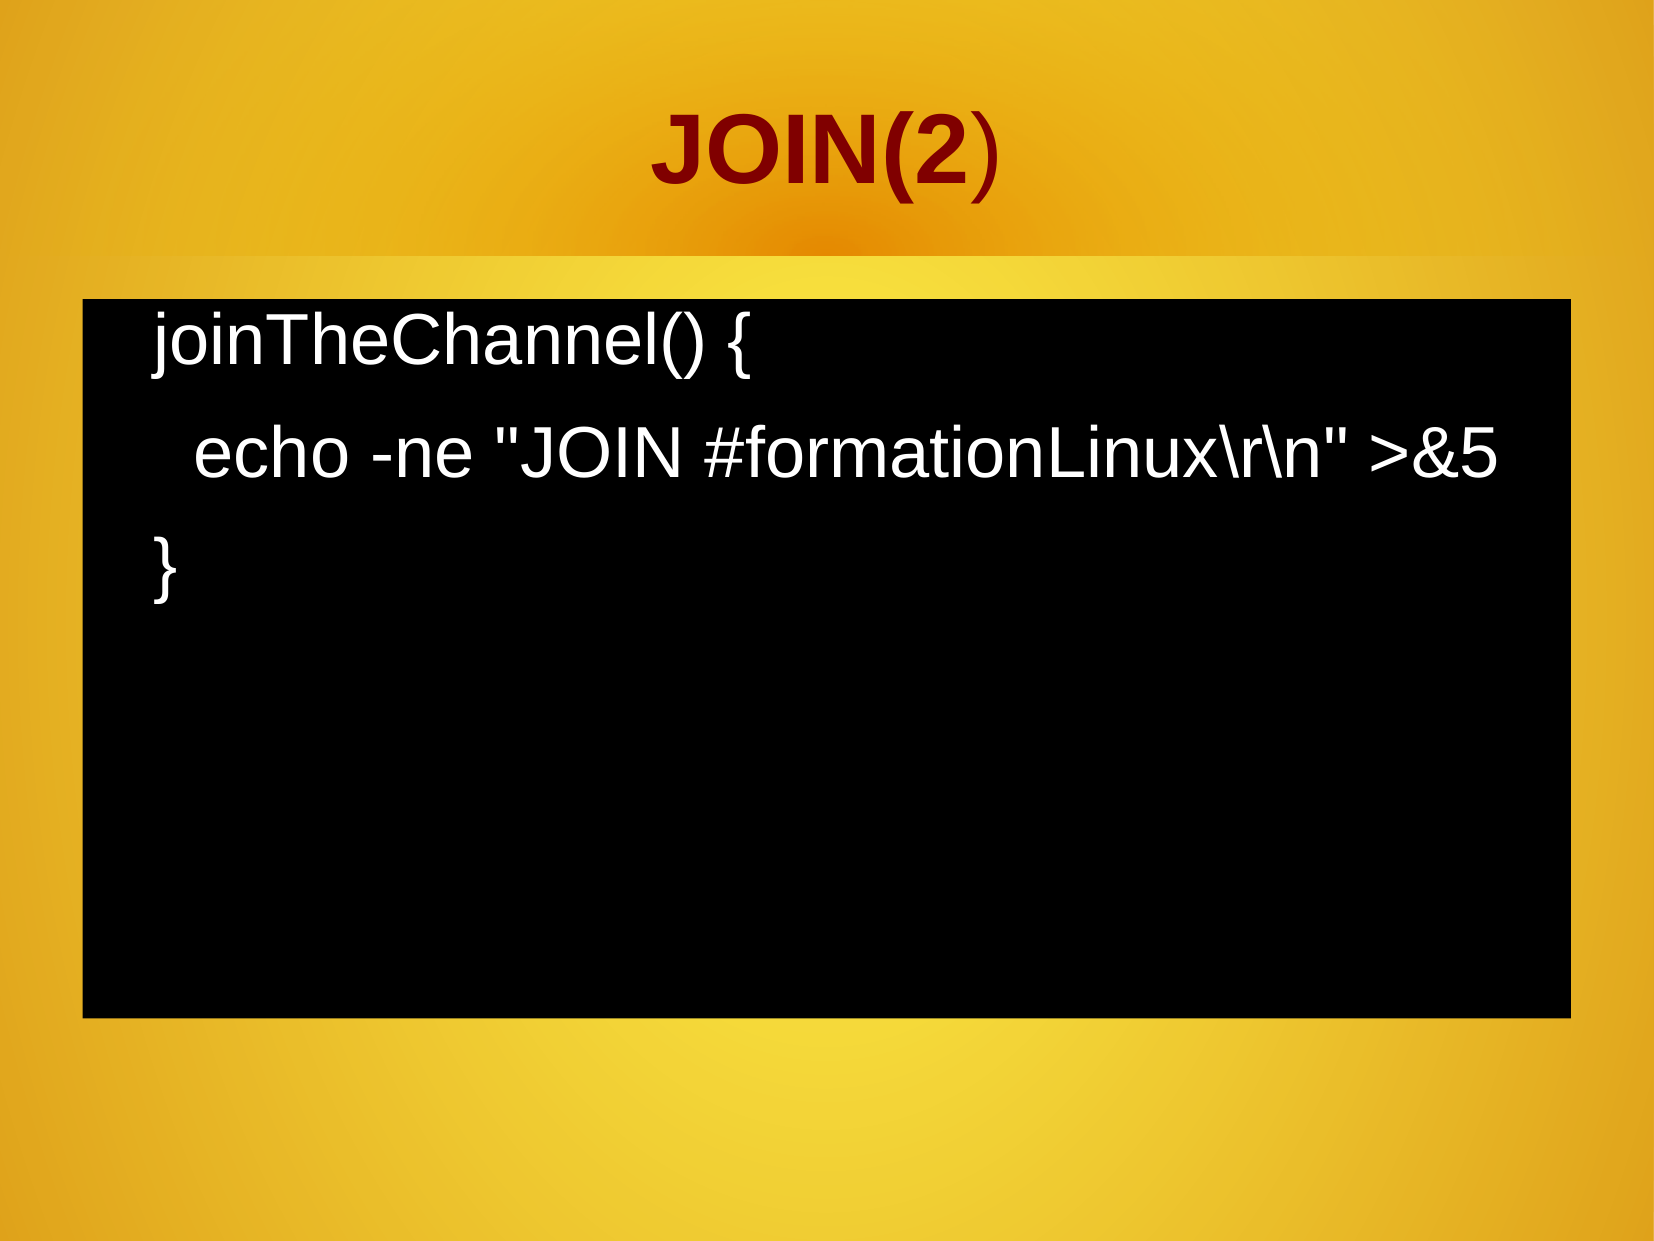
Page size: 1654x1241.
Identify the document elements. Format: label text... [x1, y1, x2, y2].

title JOIN(2) [82, 47, 1571, 252]
list joinTheChannel() { echo -ne "JOIN #formationLinux\r\n" >&5 } [82, 299, 1571, 1019]
